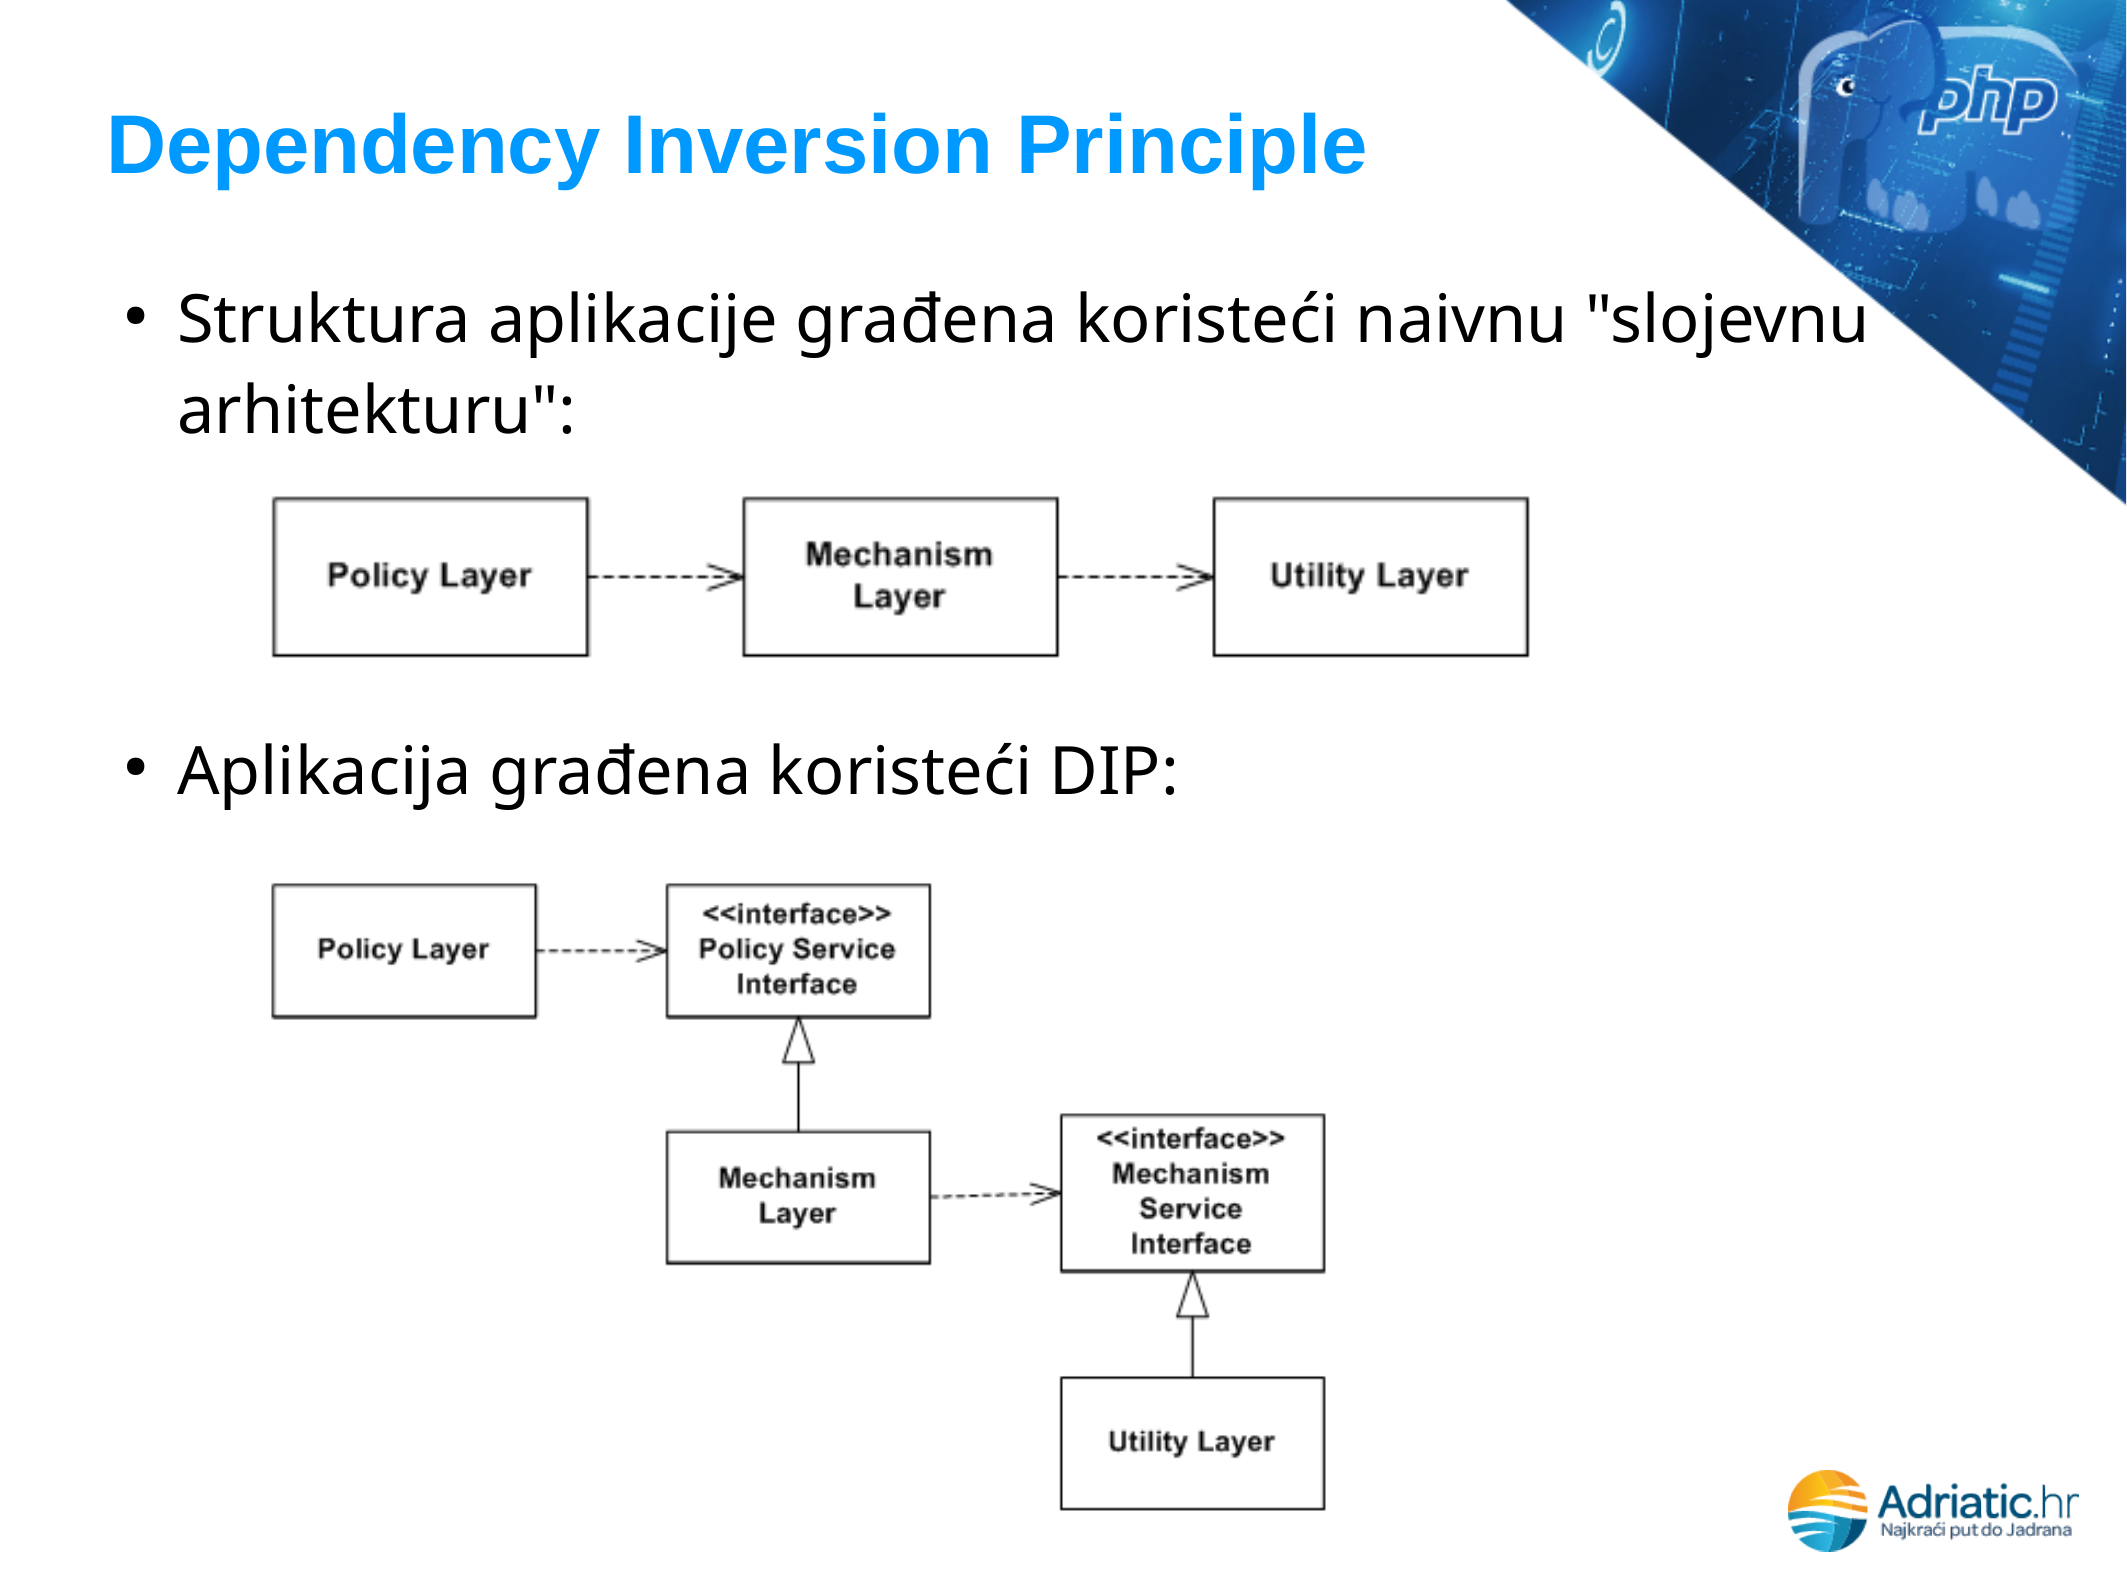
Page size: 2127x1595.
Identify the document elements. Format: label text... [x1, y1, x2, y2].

picture [1505, 0, 2127, 625]
list Struktura aplikacije građena koristeći naivnu "slojevnu arhitekturu": Aplikacija građena koristeći DIP: [106, 271, 2020, 1453]
picture [234, 448, 1595, 731]
picture [224, 814, 1396, 1570]
title Dependency Inversion Principle [106, 70, 1630, 219]
picture [1788, 1470, 2079, 1552]
